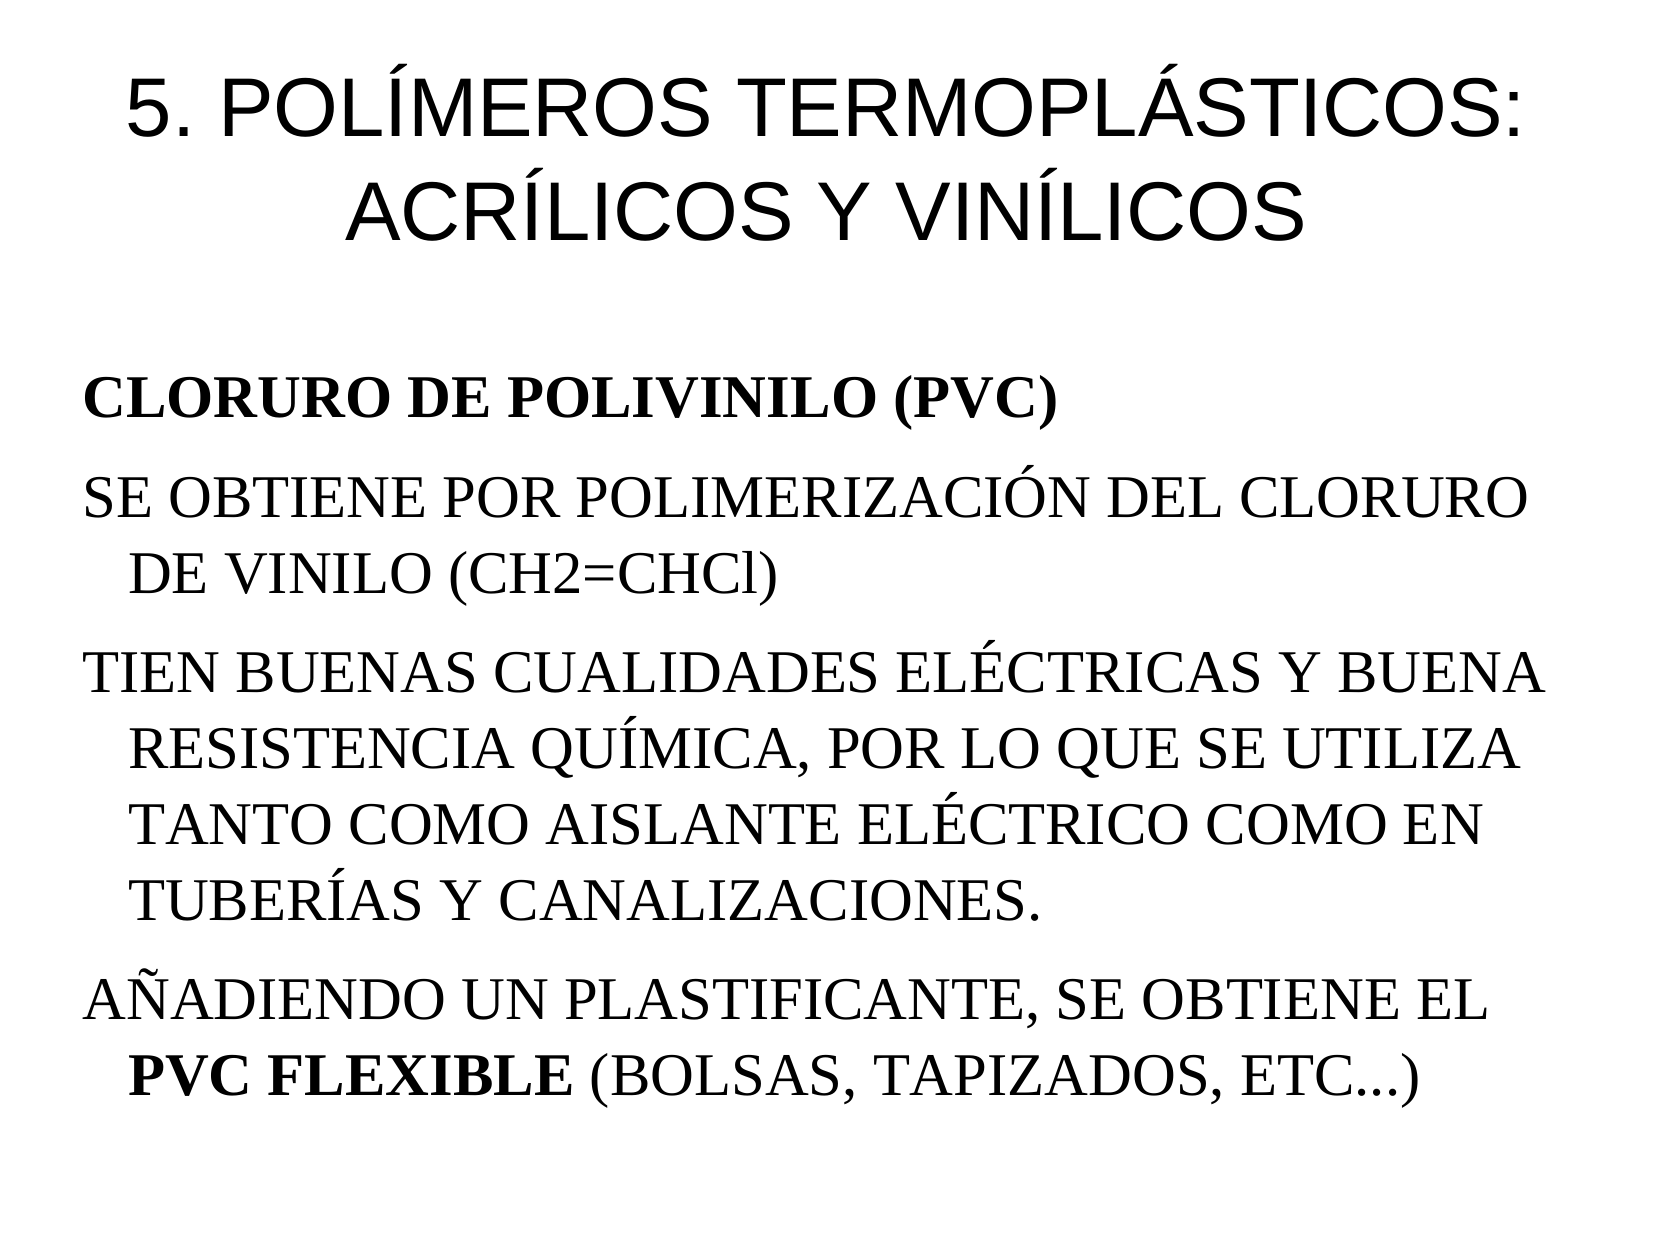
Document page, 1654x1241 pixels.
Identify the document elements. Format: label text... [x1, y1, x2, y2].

list CLORURO DE POLIVINILO (PVC) SE OBTIENE POR POLIMERIZACIÓN DEL CLORURO DE VINILO (CH2=CHCl) TIEN BUENAS CUALIDADES ELÉCTRICAS Y BUENA RESISTENCIA QUÍMICA, POR LO QUE SE UTILIZA TANTO COMO AISLANTE ELÉCTRICO COMO EN TUBERÍAS Y CANALIZACIONES. AÑADIENDO UN PLASTIFICANTE, SE OBTIENE EL PVC FLEXIBLE (BOLSAS, TAPIZADOS, ETC...) [82, 354, 1571, 1109]
title 5. POLÍMEROS TERMOPLÁSTICOS: ACRÍLICOS Y VINÍLICOS [82, 48, 1571, 257]
